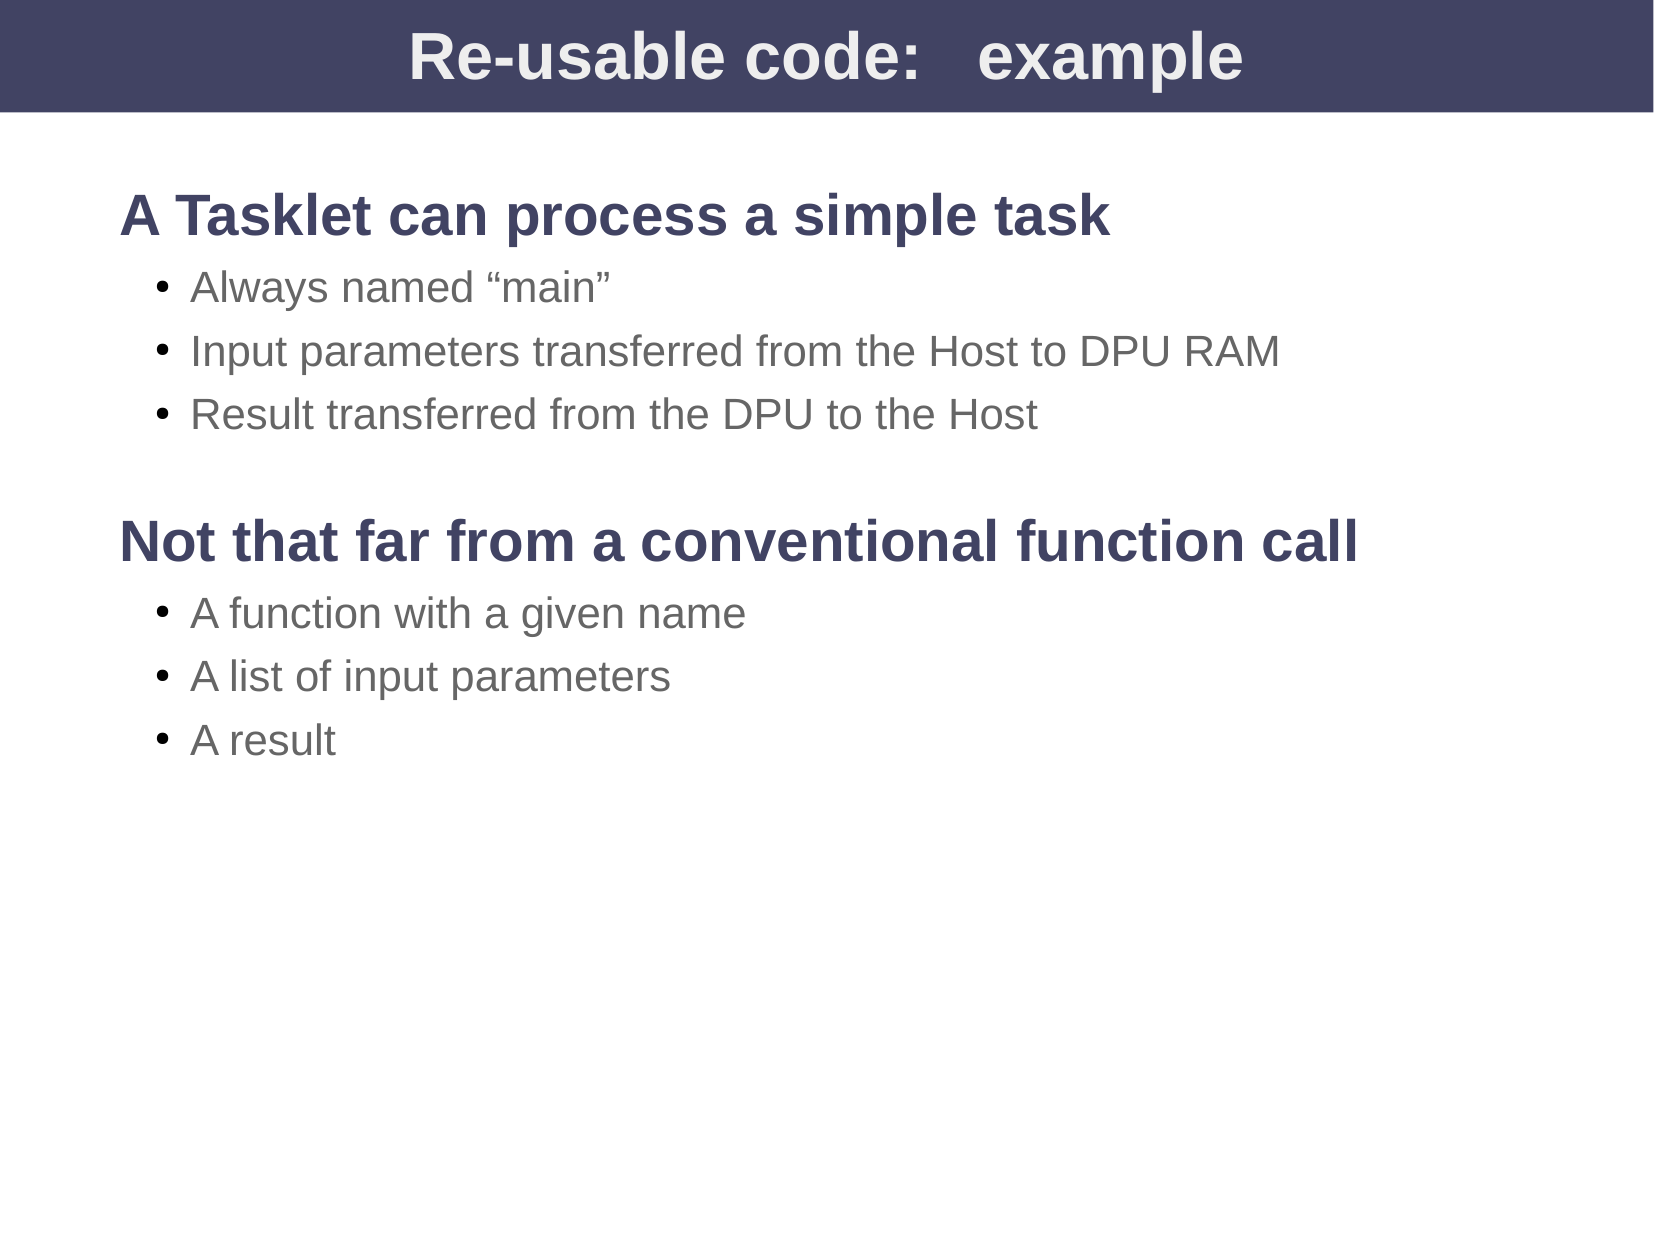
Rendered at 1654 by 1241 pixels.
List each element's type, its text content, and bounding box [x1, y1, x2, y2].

text_box Re-usable code: example [0, 0, 1654, 113]
text_box A Tasklet can process a simple task Always named “main” Input parameters transferred from the Host to DPU RAM Result transferred from the DPU to the Host Not that far from a conventional function call A function with a given name A list of input parameters A result [104, 175, 1508, 1163]
